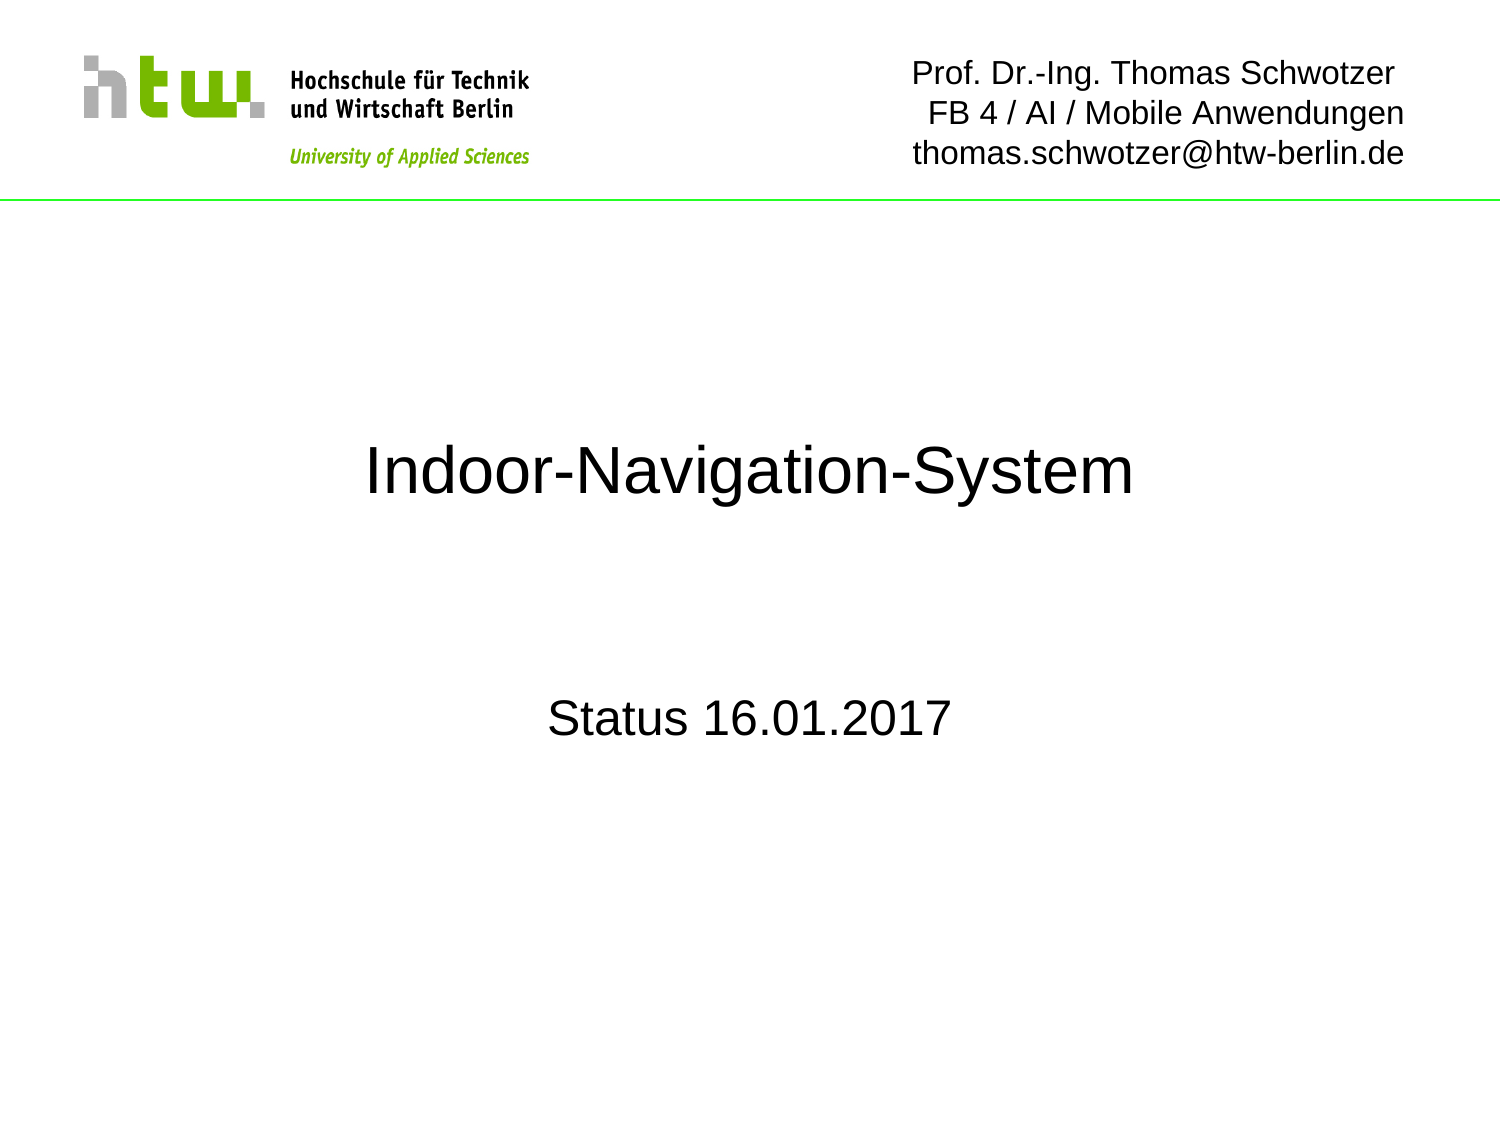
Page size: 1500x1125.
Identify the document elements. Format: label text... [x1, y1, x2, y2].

subtitle Status 16.01.2017 [225, 637, 1276, 926]
picture [82, 53, 533, 172]
title Indoor-Navigation-System [112, 349, 1388, 591]
